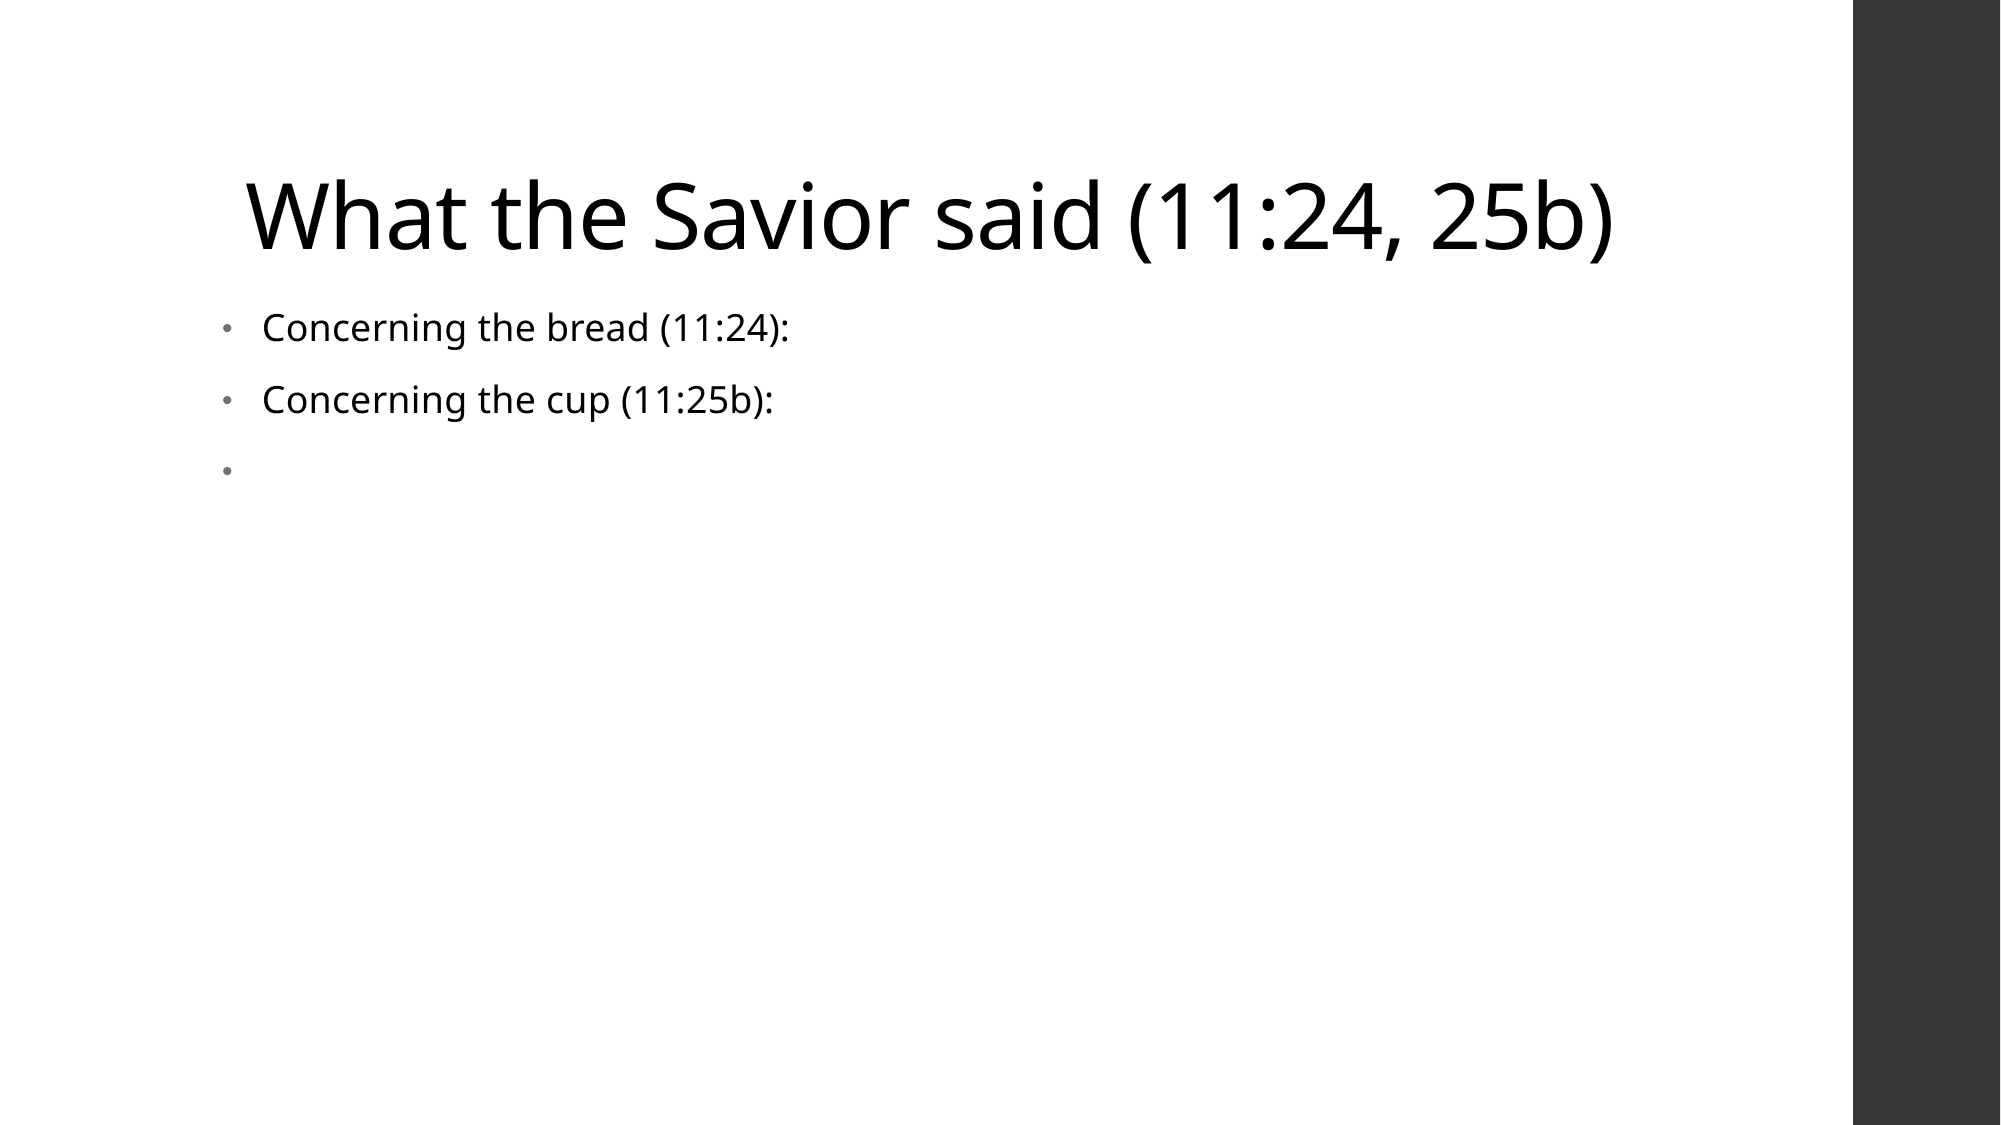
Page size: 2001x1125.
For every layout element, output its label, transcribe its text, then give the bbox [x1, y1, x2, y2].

title What the Savior said (11:24, 25b) [206, 60, 1797, 278]
list Concerning the bread (11:24): Concerning the cup (11:25b): [206, 299, 1617, 1014]
